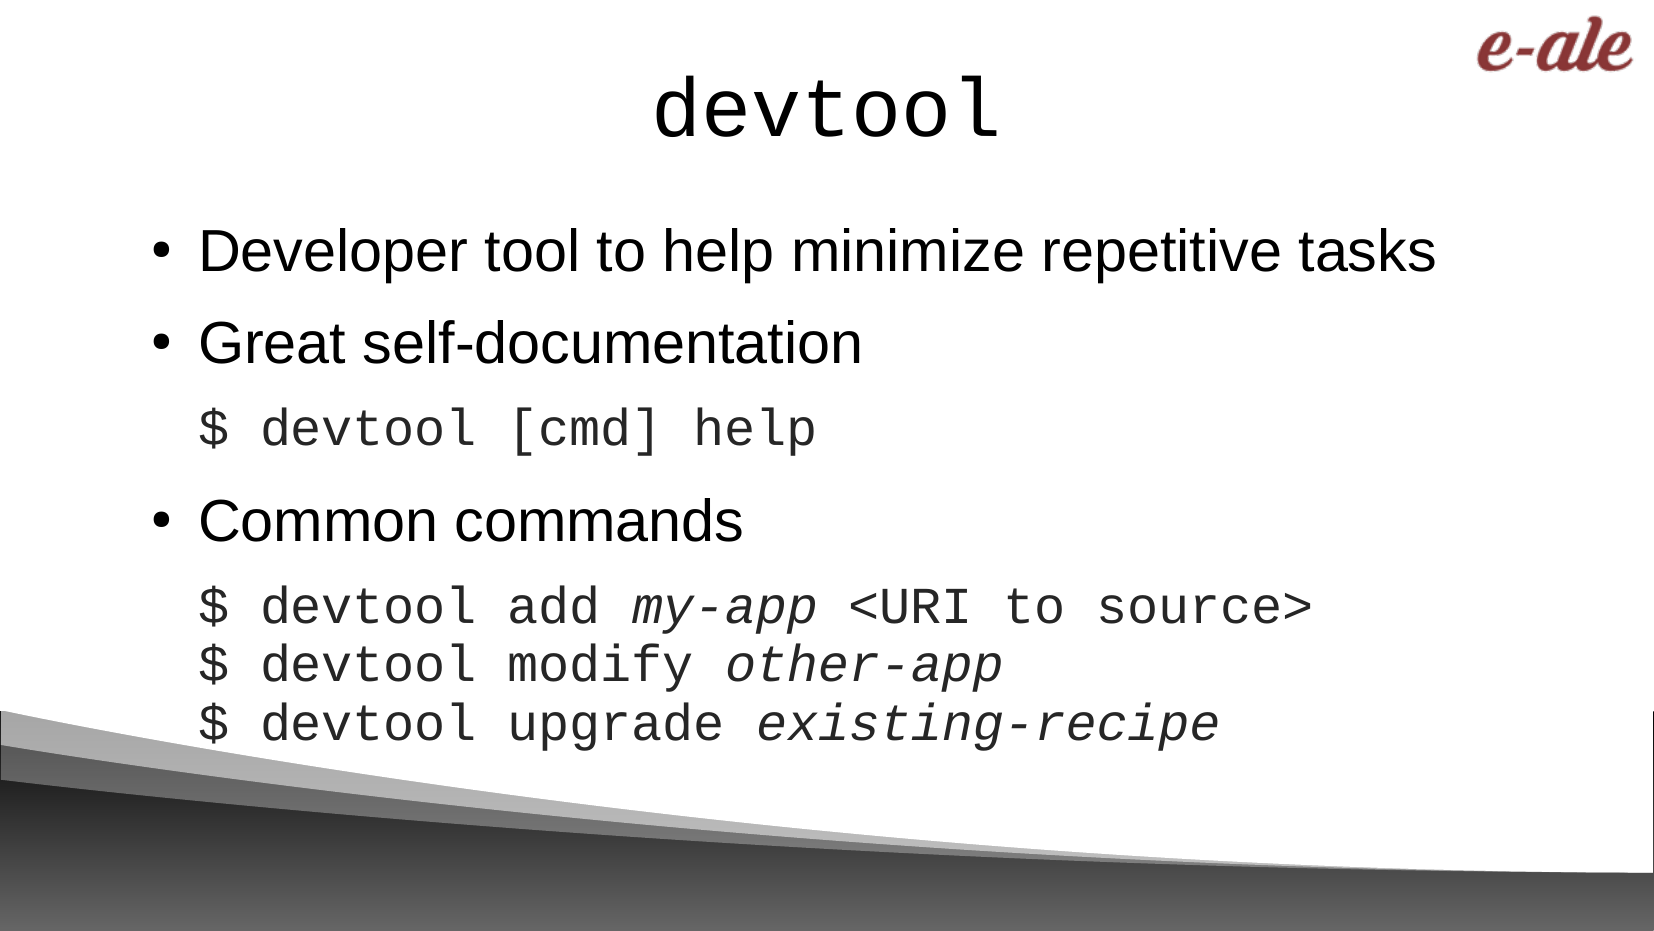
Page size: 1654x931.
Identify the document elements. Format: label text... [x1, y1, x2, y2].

title devtool [82, 37, 1571, 193]
picture [1475, 15, 1636, 74]
list Developer tool to help minimize repetitive tasks Great self-documentation $ devtool [cmd] help Common commands $ devtool add my-app <URI to source> $ devtool modify other-app $ devtool upgrade existing-recipe [135, 217, 1624, 757]
